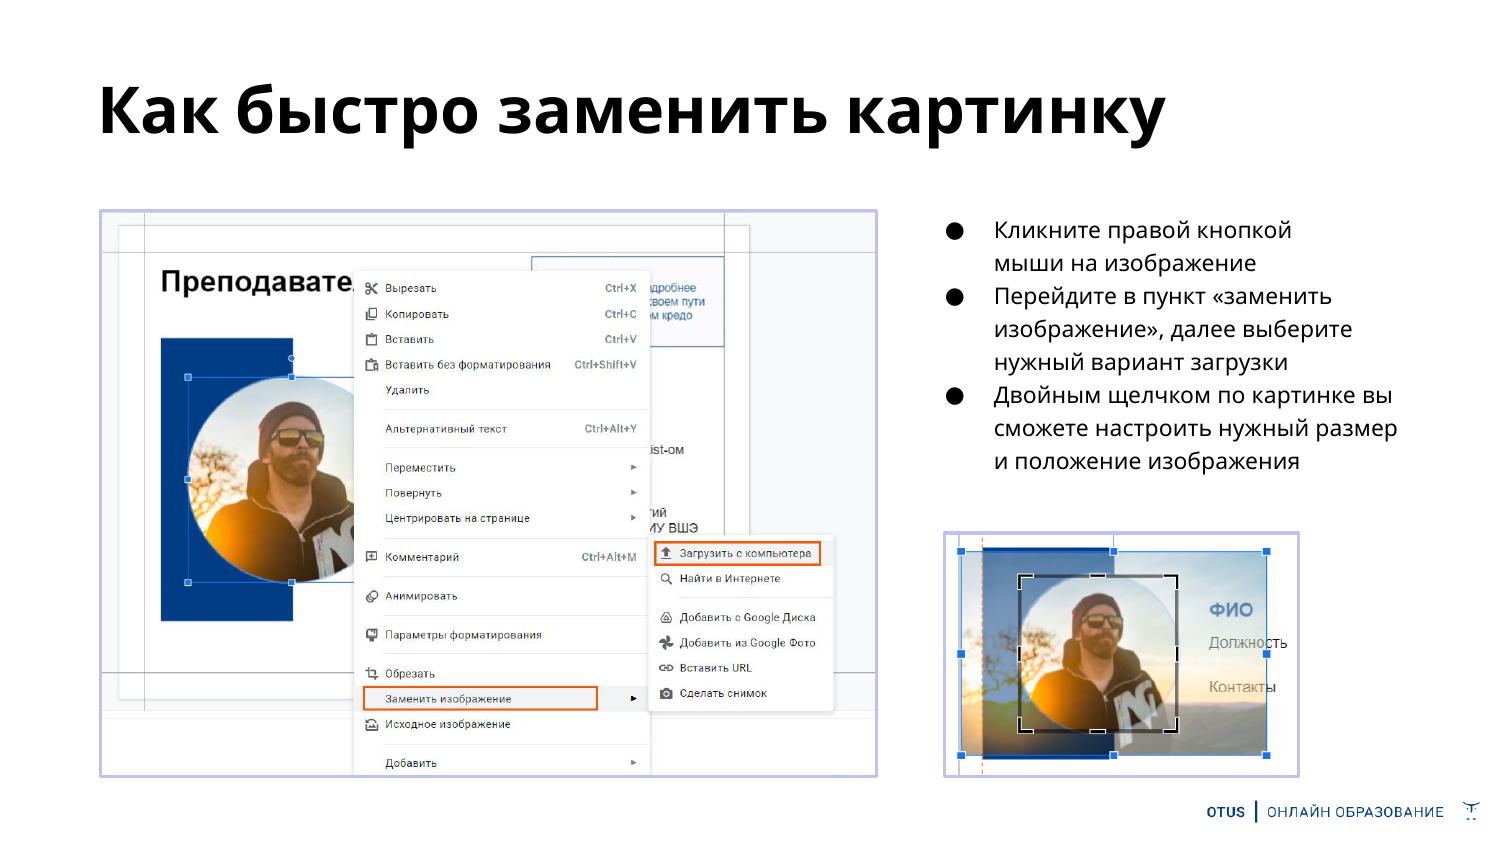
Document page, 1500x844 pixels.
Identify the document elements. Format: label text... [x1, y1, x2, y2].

title Как быстро заменить картинку [82, 54, 1480, 234]
picture [0, 0, 1500, 844]
subtitle Кликните правой кнопкой мыши на изображение Перейдите в пункт «заменить изображение», далее выберите нужный вариант загрузки Двойным щелчком по картинке вы сможете настроить нужный размер и положение изображения [903, 194, 1452, 491]
